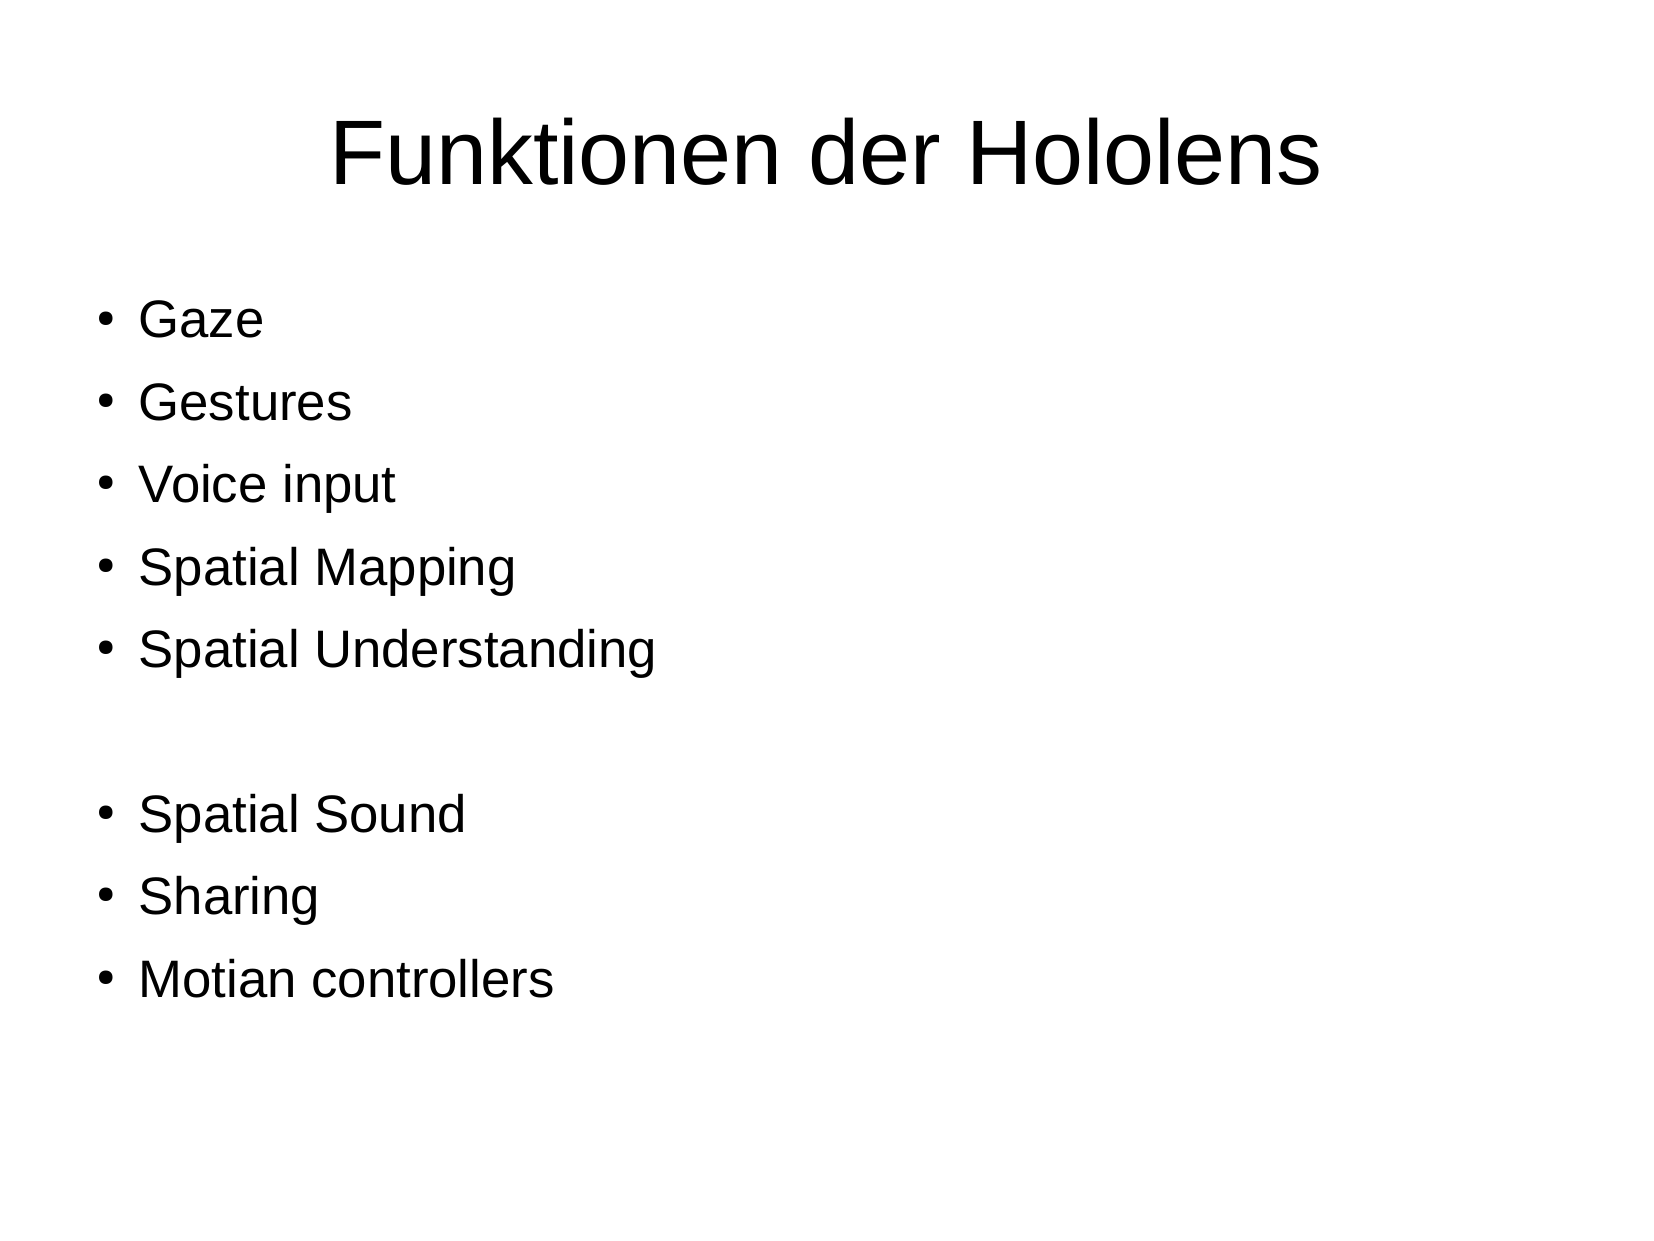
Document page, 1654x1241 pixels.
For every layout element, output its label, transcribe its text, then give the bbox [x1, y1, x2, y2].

title Funktionen der Hololens [82, 49, 1571, 257]
list Gaze Gestures Voice input Spatial Mapping Spatial Understanding Spatial Sound Sharing Motian controllers [82, 290, 1571, 1010]
